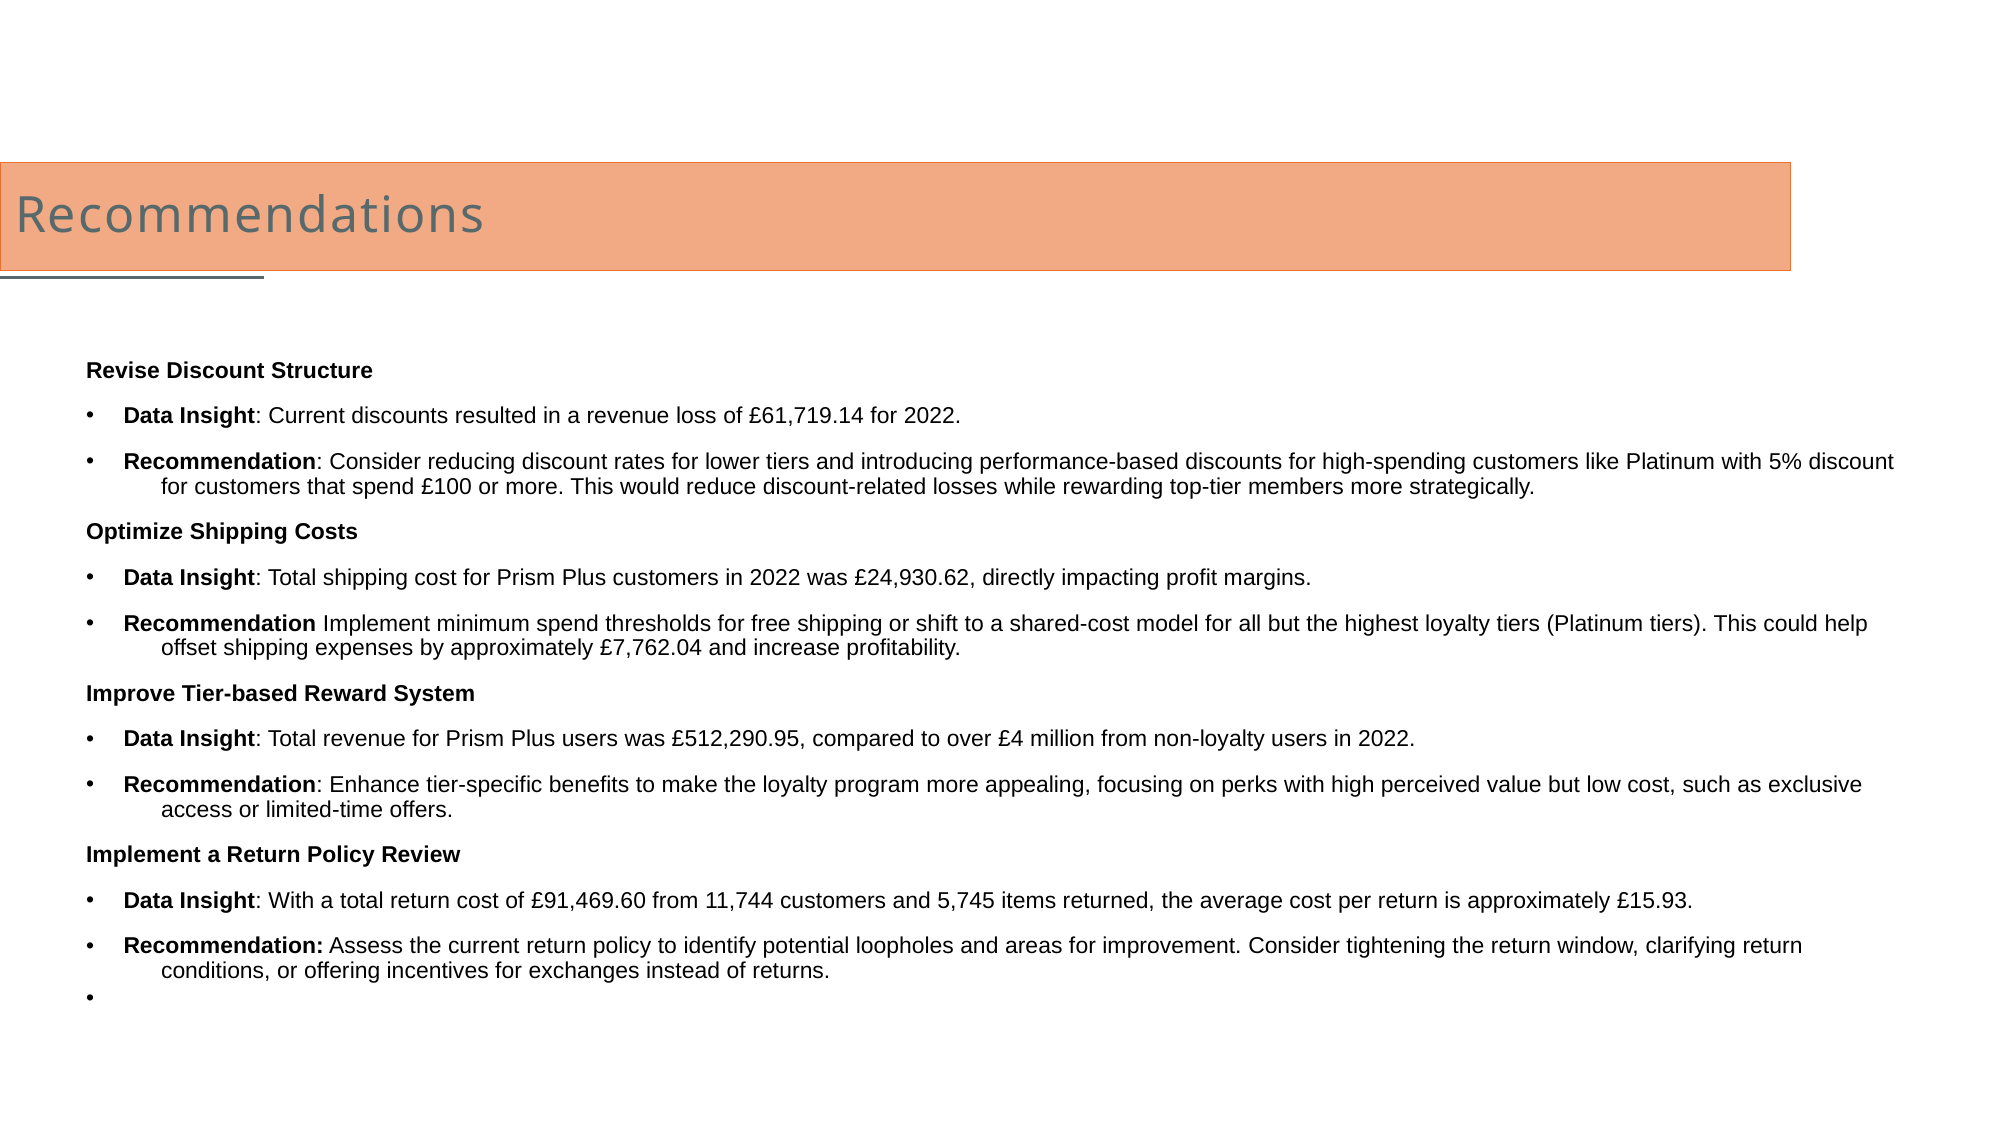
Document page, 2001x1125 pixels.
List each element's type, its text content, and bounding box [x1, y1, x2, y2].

list Revise Discount Structure Data Insight: Current discounts resulted in a revenue loss of £61,719.14 for 2022. Recommendation: Consider reducing discount rates for lower tiers and introducing performance-based discounts for high-spending customers like Platinum with 5% discount for customers that spend £100 or more. This would reduce discount-related losses while rewarding top-tier members more strategically. Optimize Shipping Costs Data Insight: Total shipping cost for Prism Plus customers in 2022 was £24,930.62, directly impacting profit margins. Recommendation Implement minimum spend thresholds for free shipping or shift to a shared-cost model for all but the highest loyalty tiers (Platinum tiers). This could help offset shipping expenses by approximately £7,762.04 and increase profitability. Improve Tier-based Reward System Data Insight: Total revenue for Prism Plus users was £512,290.95, compared to over £4 million from non-loyalty users in 2022. Recommendation: Enhance tier-specific benefits to make the loyalty program more appealing, focusing on perks with high perceived value but low cost, such as exclusive access or limited-time offers. Implement a Return Policy Review Data Insight: With a total return cost of £91,469.60 from 11,744 customers and 5,745 items returned, the average cost per return is approximately £15.93. Recommendation: Assess the current return policy to identify potential loopholes and areas for improvement. Consider tightening the return window, clarifying return conditions, or offering incentives for exchanges instead of returns. [71, 347, 1915, 1022]
text_box Recommendations [0, 162, 1791, 271]
